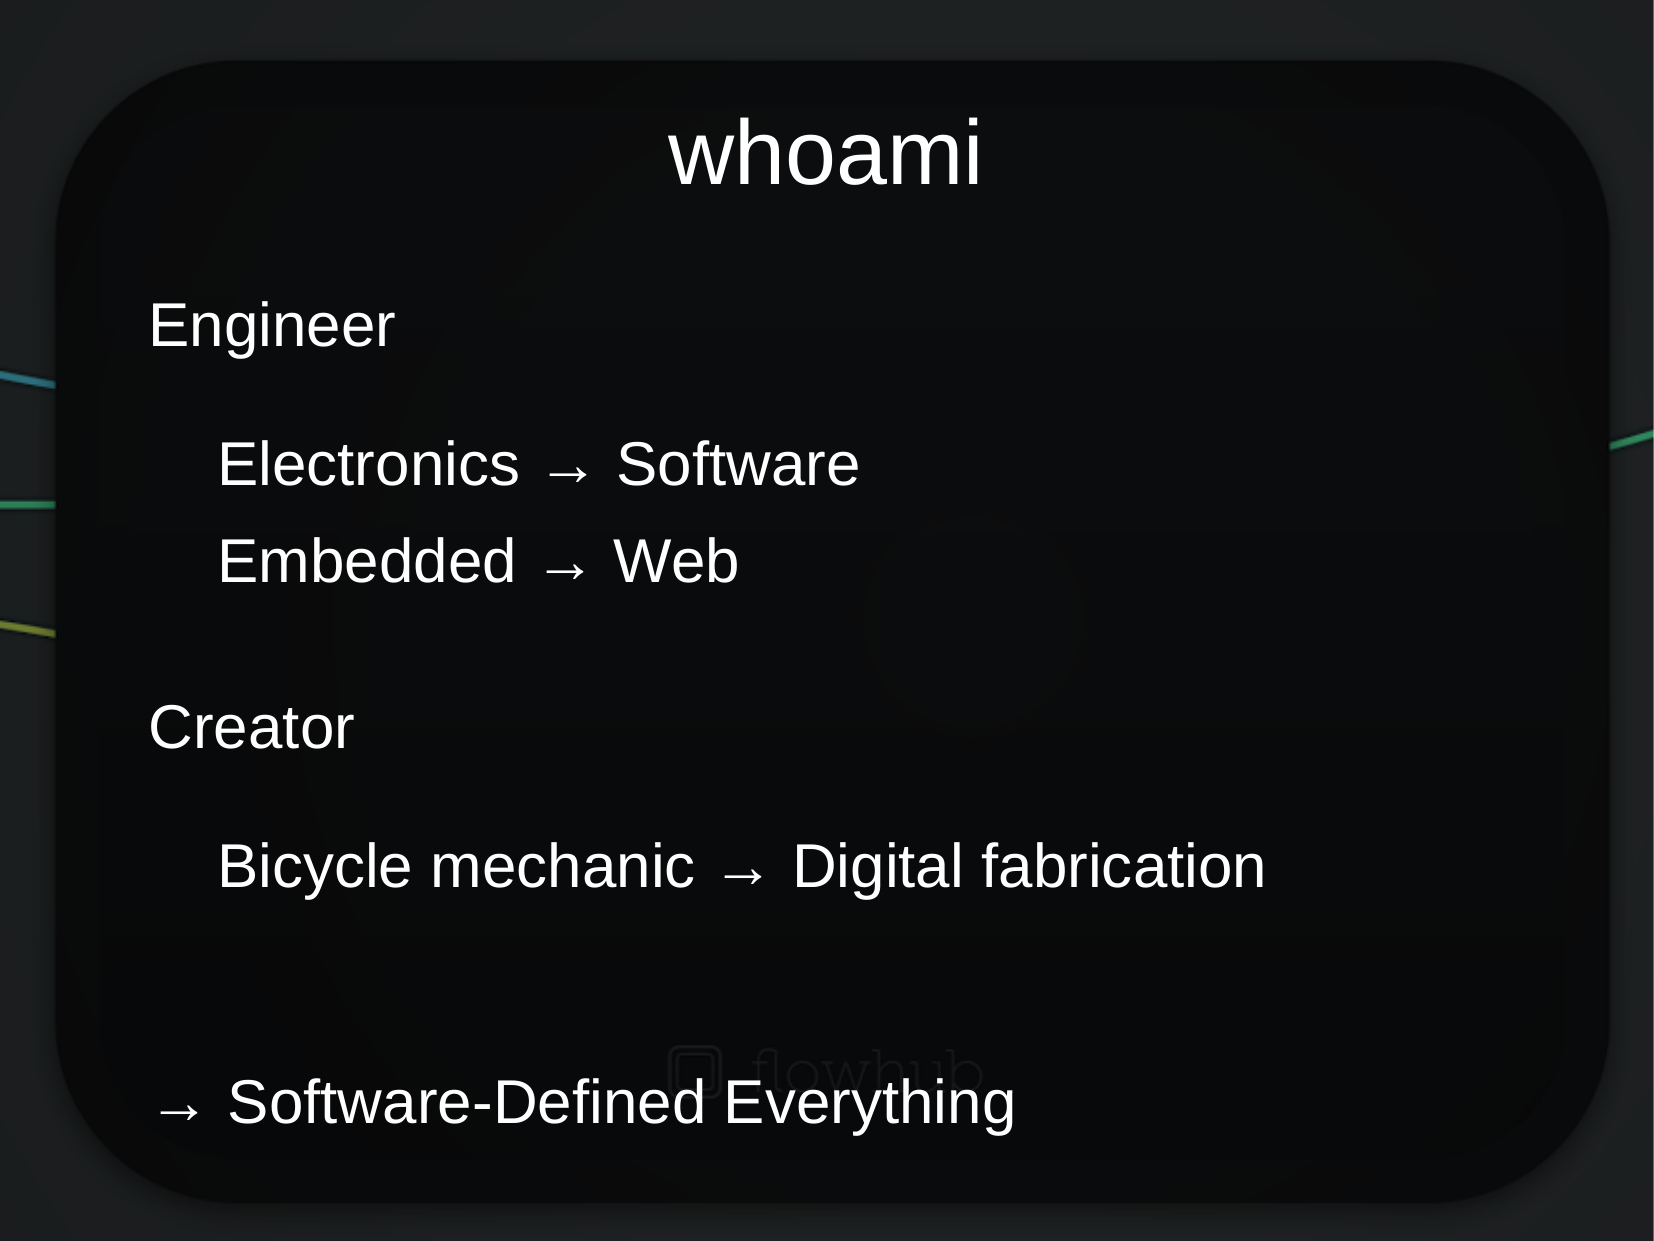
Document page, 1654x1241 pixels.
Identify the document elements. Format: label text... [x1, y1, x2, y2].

list Engineer Electronics → Software Embedded → Web Creator Bicycle mechanic → Digital fabrication → Software-Defined Everything [82, 290, 1571, 1141]
title whoami [82, 49, 1571, 257]
picture [0, 0, 1654, 1241]
